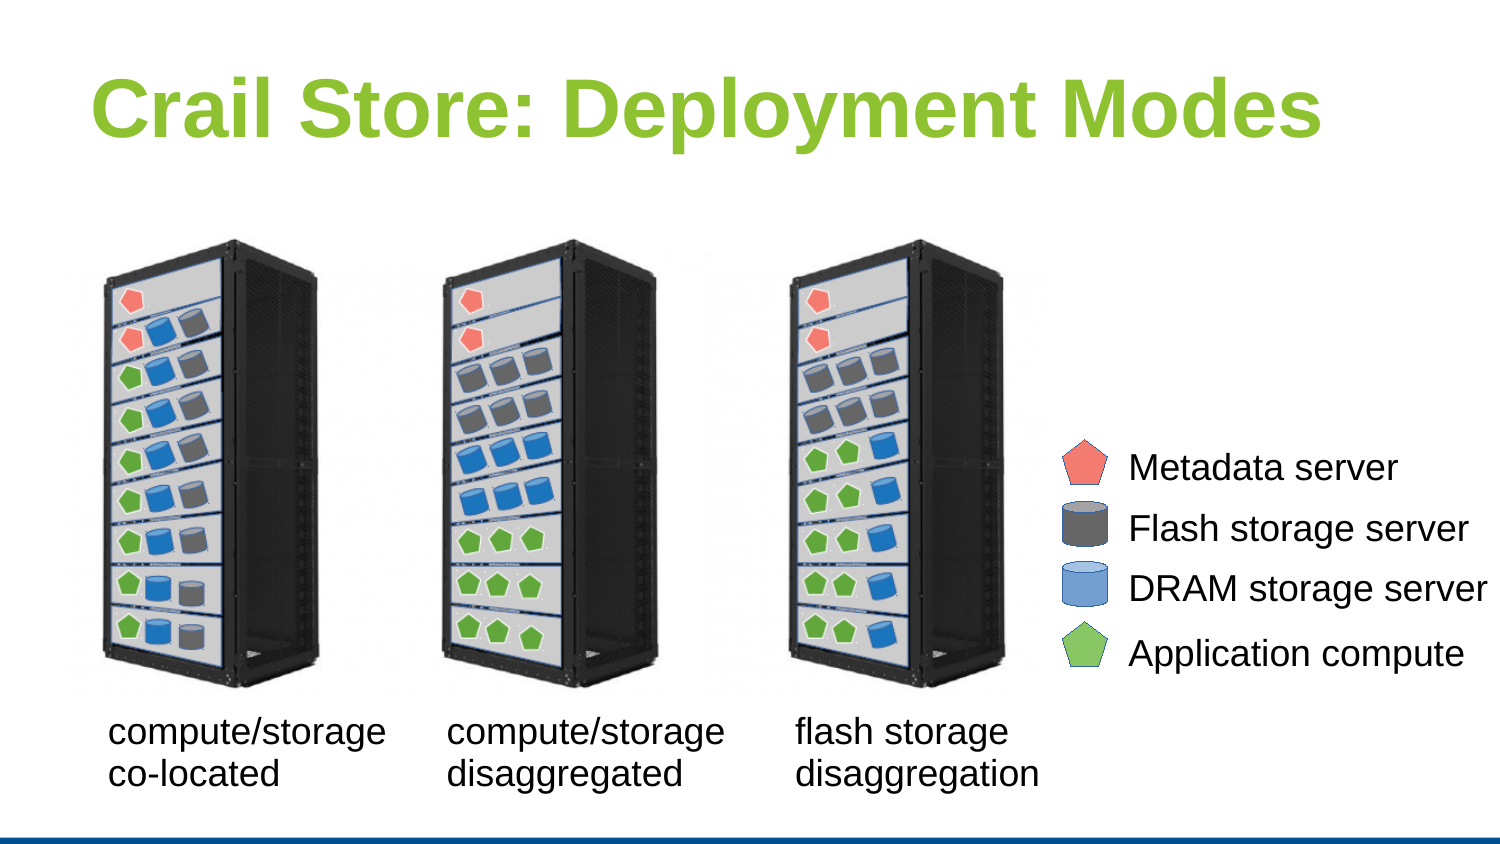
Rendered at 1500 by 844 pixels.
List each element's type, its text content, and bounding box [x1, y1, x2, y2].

text_box [1062, 439, 1108, 485]
text_box compute/storage disaggregated [431, 703, 741, 803]
text_box compute/storage co-located [93, 703, 402, 803]
text_box DRAM storage server [1113, 559, 1500, 617]
text_box [1062, 508, 1108, 547]
text_box flash storage disaggregation [780, 703, 1055, 803]
picture [68, 213, 1048, 704]
text_box Metadata server [1113, 439, 1414, 497]
text_box Application compute [1113, 624, 1481, 682]
text_box [1062, 568, 1108, 607]
text_box Flash storage server [1113, 500, 1485, 558]
text_box [1062, 621, 1108, 667]
title Crail Store: Deployment Modes [75, 33, 1426, 175]
